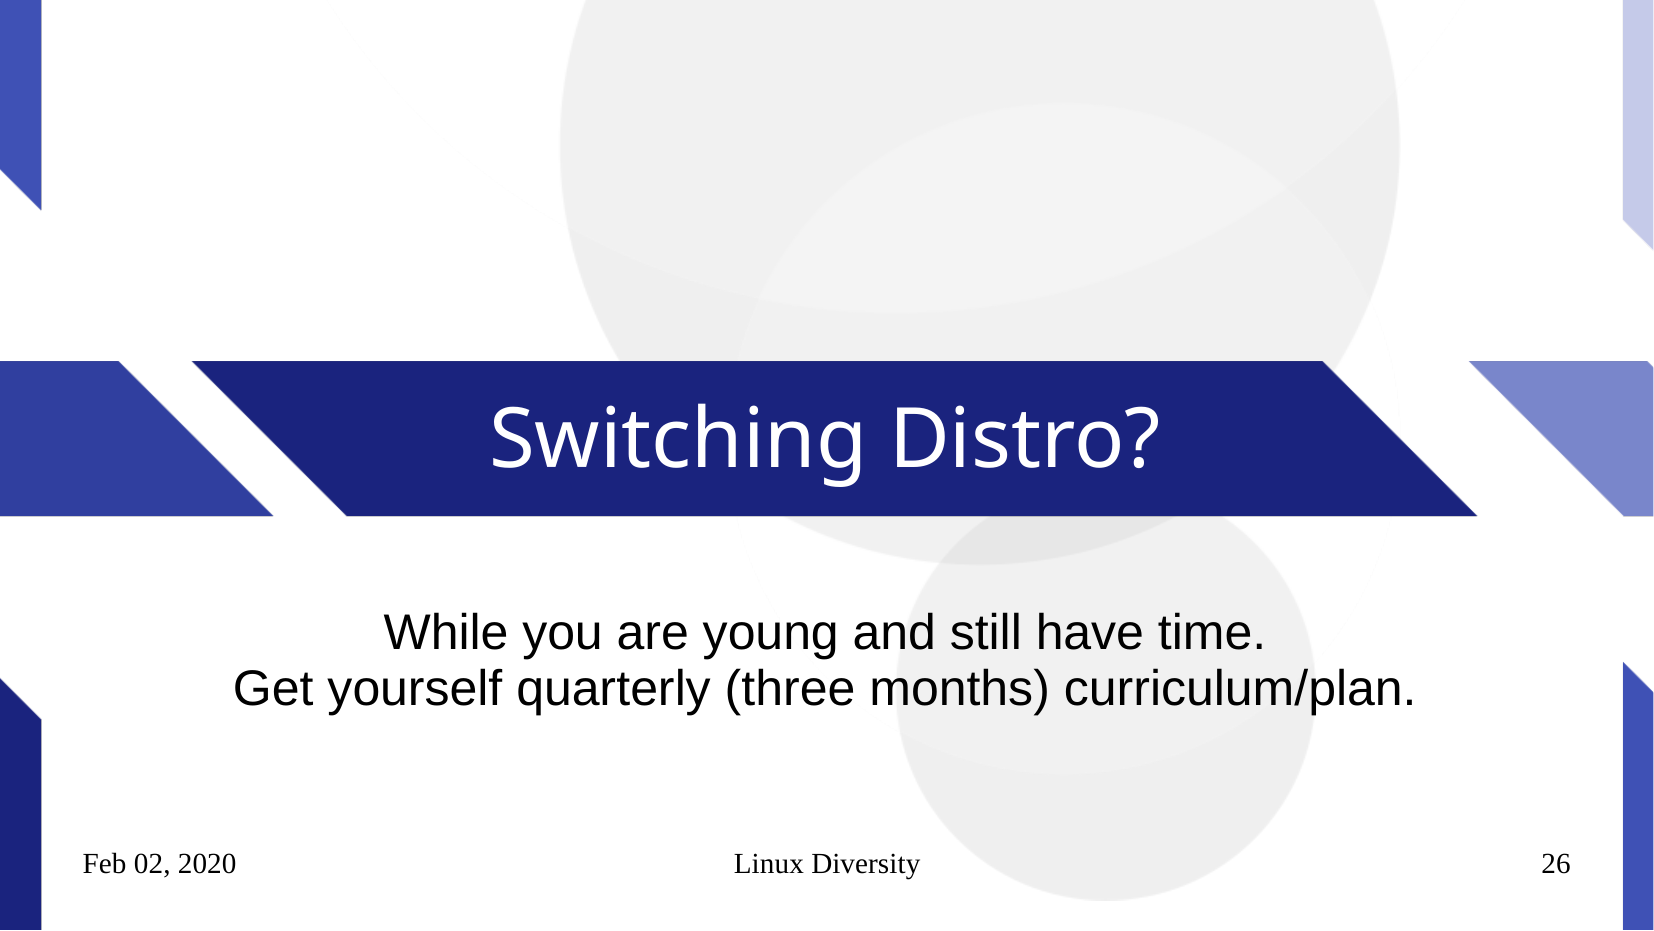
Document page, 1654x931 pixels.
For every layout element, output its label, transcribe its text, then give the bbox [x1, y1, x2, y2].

title Switching Distro? [82, 360, 1568, 511]
picture [0, 0, 1654, 930]
subtitle While you are young and still have time. Get yourself quarterly (three months) curriculum/plan. [82, 540, 1568, 781]
